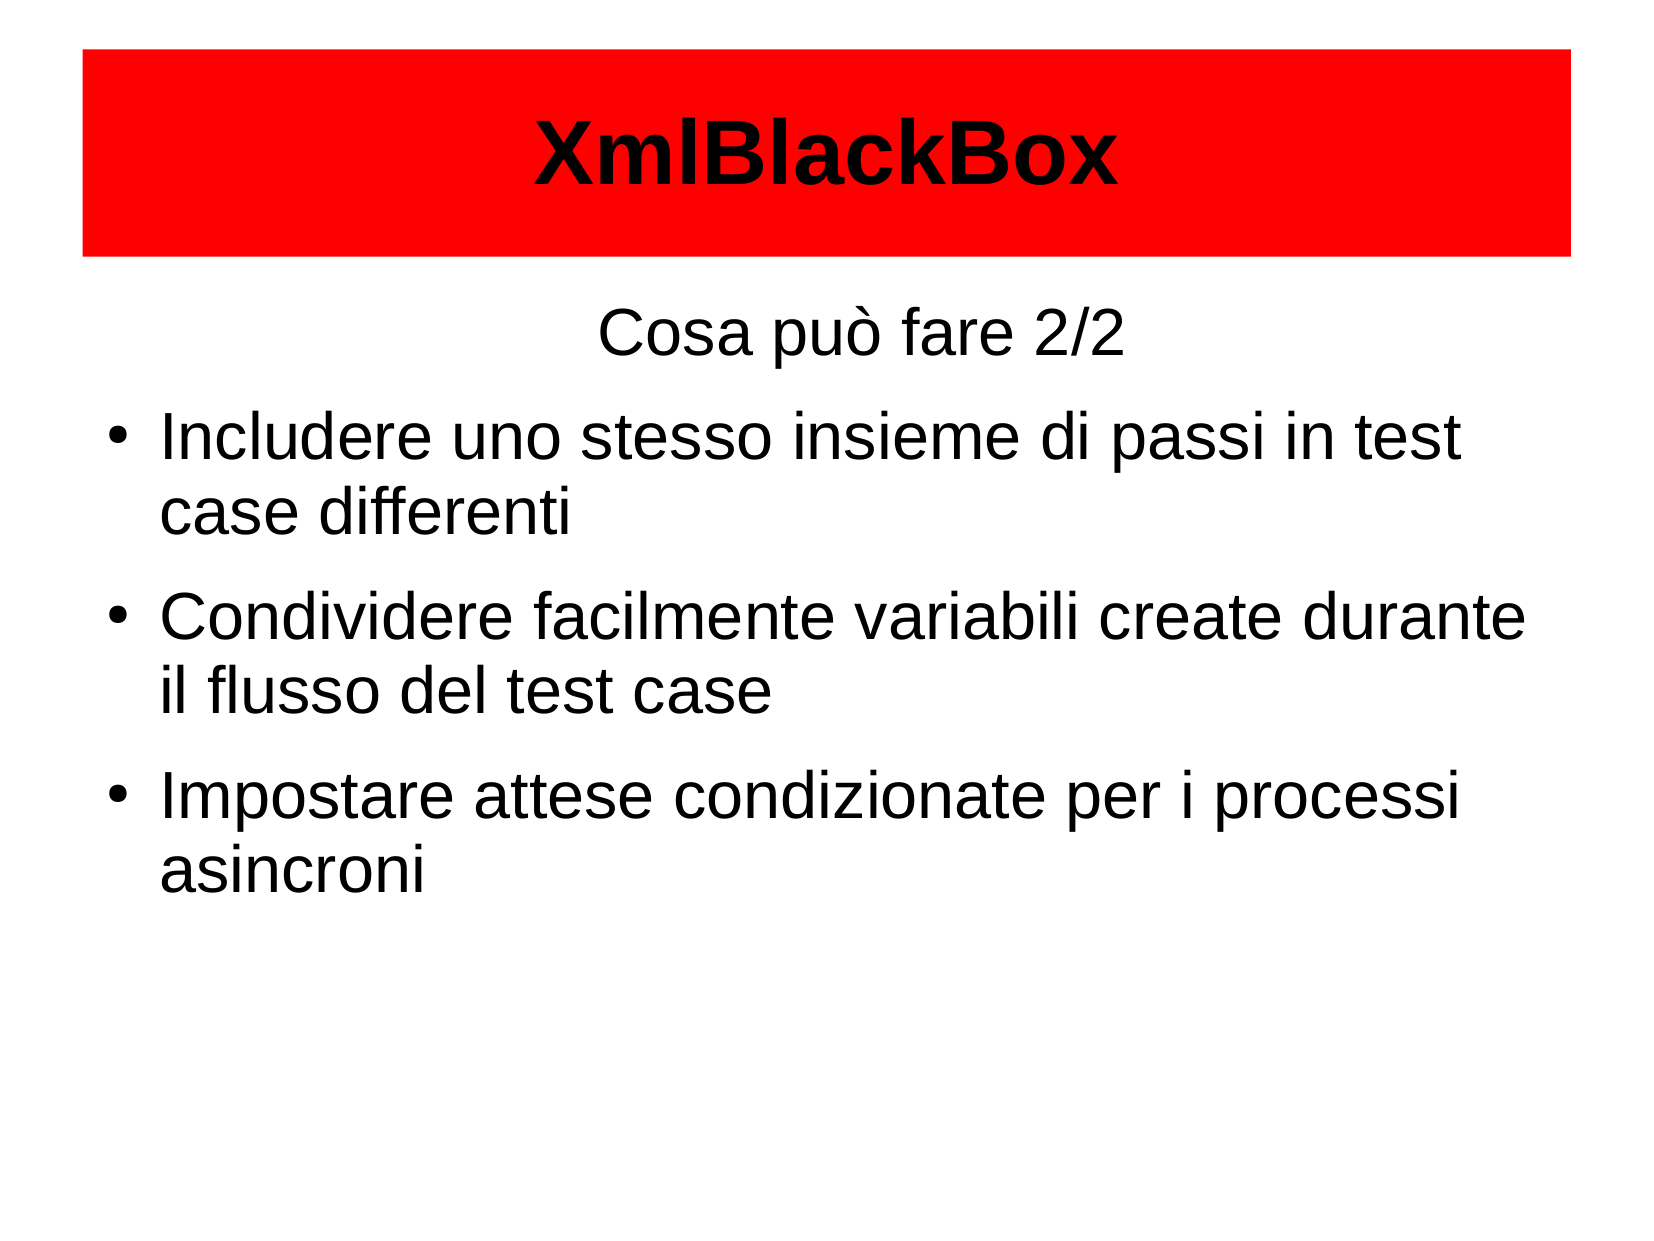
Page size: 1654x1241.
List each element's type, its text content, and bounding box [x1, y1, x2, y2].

list Cosa può fare 2/2 Includere uno stesso insieme di passi in test case differenti Condividere facilmente variabili create durante il flusso del test case Impostare attese condizionate per i processi asincroni [88, 295, 1565, 1182]
title XmlBlackBox [82, 49, 1571, 257]
